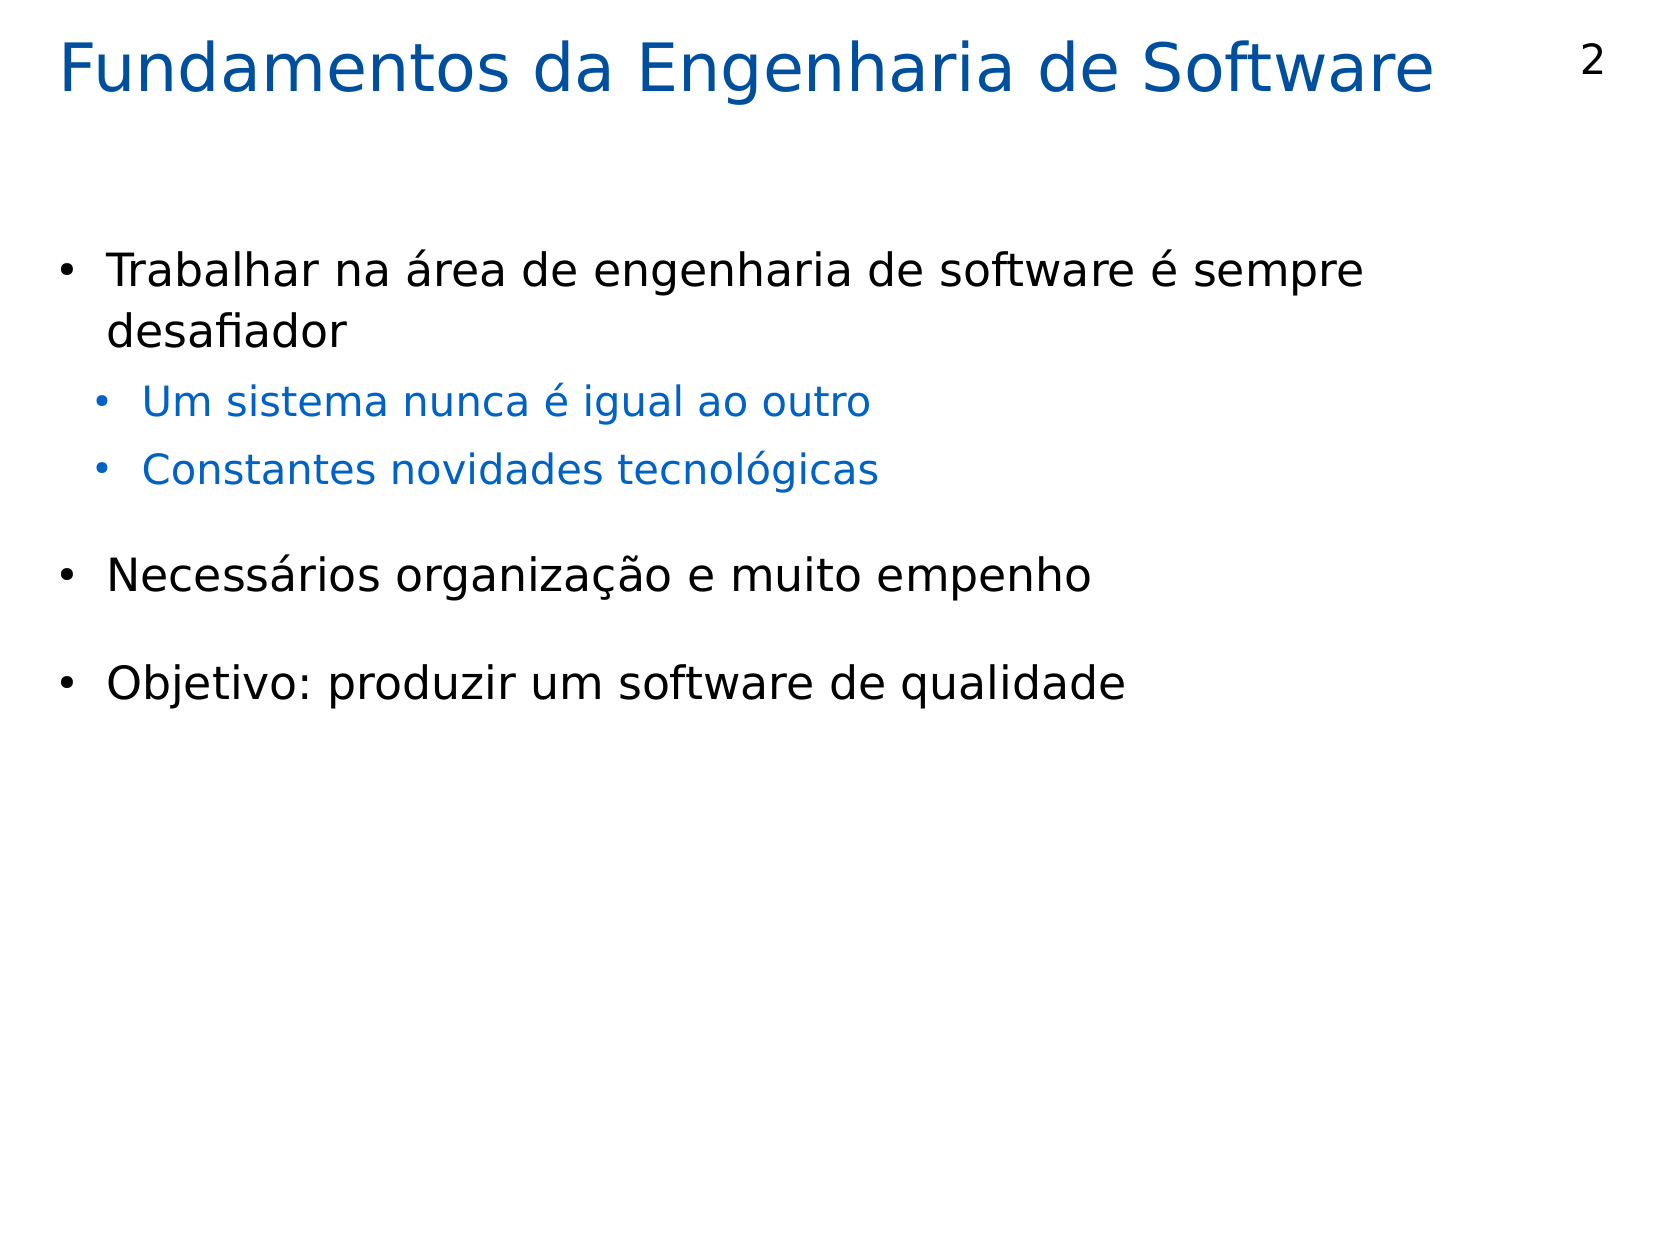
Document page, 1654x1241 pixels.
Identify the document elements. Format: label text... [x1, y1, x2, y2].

title Fundamentos da Engenharia de Software [59, 29, 1506, 148]
list Trabalhar na área de engenharia de software é sempre desafiador Um sistema nunca é igual ao outro Constantes novidades tecnológicas Necessários organização e muito empenho Objetivo: produzir um software de qualidade [59, 236, 1595, 1211]
